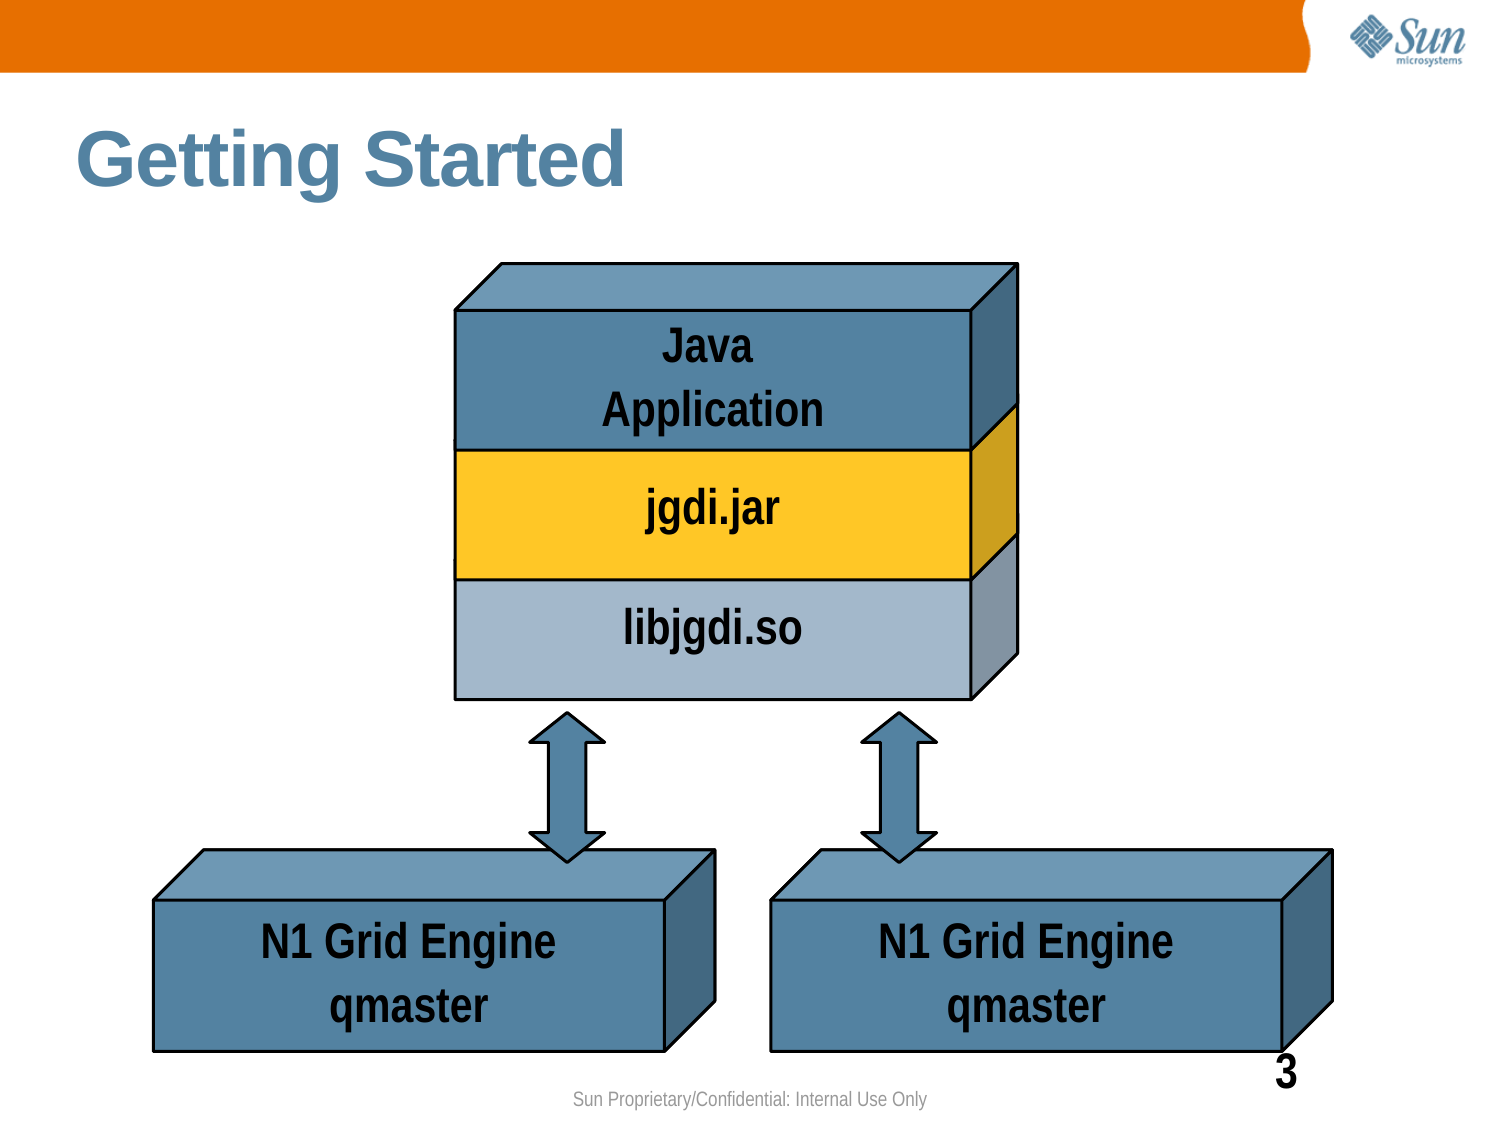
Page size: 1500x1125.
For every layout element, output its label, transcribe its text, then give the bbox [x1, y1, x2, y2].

text_box N1 Grid Engine qmaster [770, 901, 1281, 1052]
text_box [861, 712, 937, 863]
text_box libjgdi.so [455, 580, 970, 700]
text_box jgdi.jar [455, 451, 970, 580]
title Getting Started [75, 122, 1438, 228]
picture [0, 0, 1500, 75]
text_box Java Application [455, 311, 970, 451]
text_box [529, 712, 605, 863]
text_box [648, 483, 652, 542]
text_box N1 Grid Engine qmaster [153, 901, 664, 1052]
